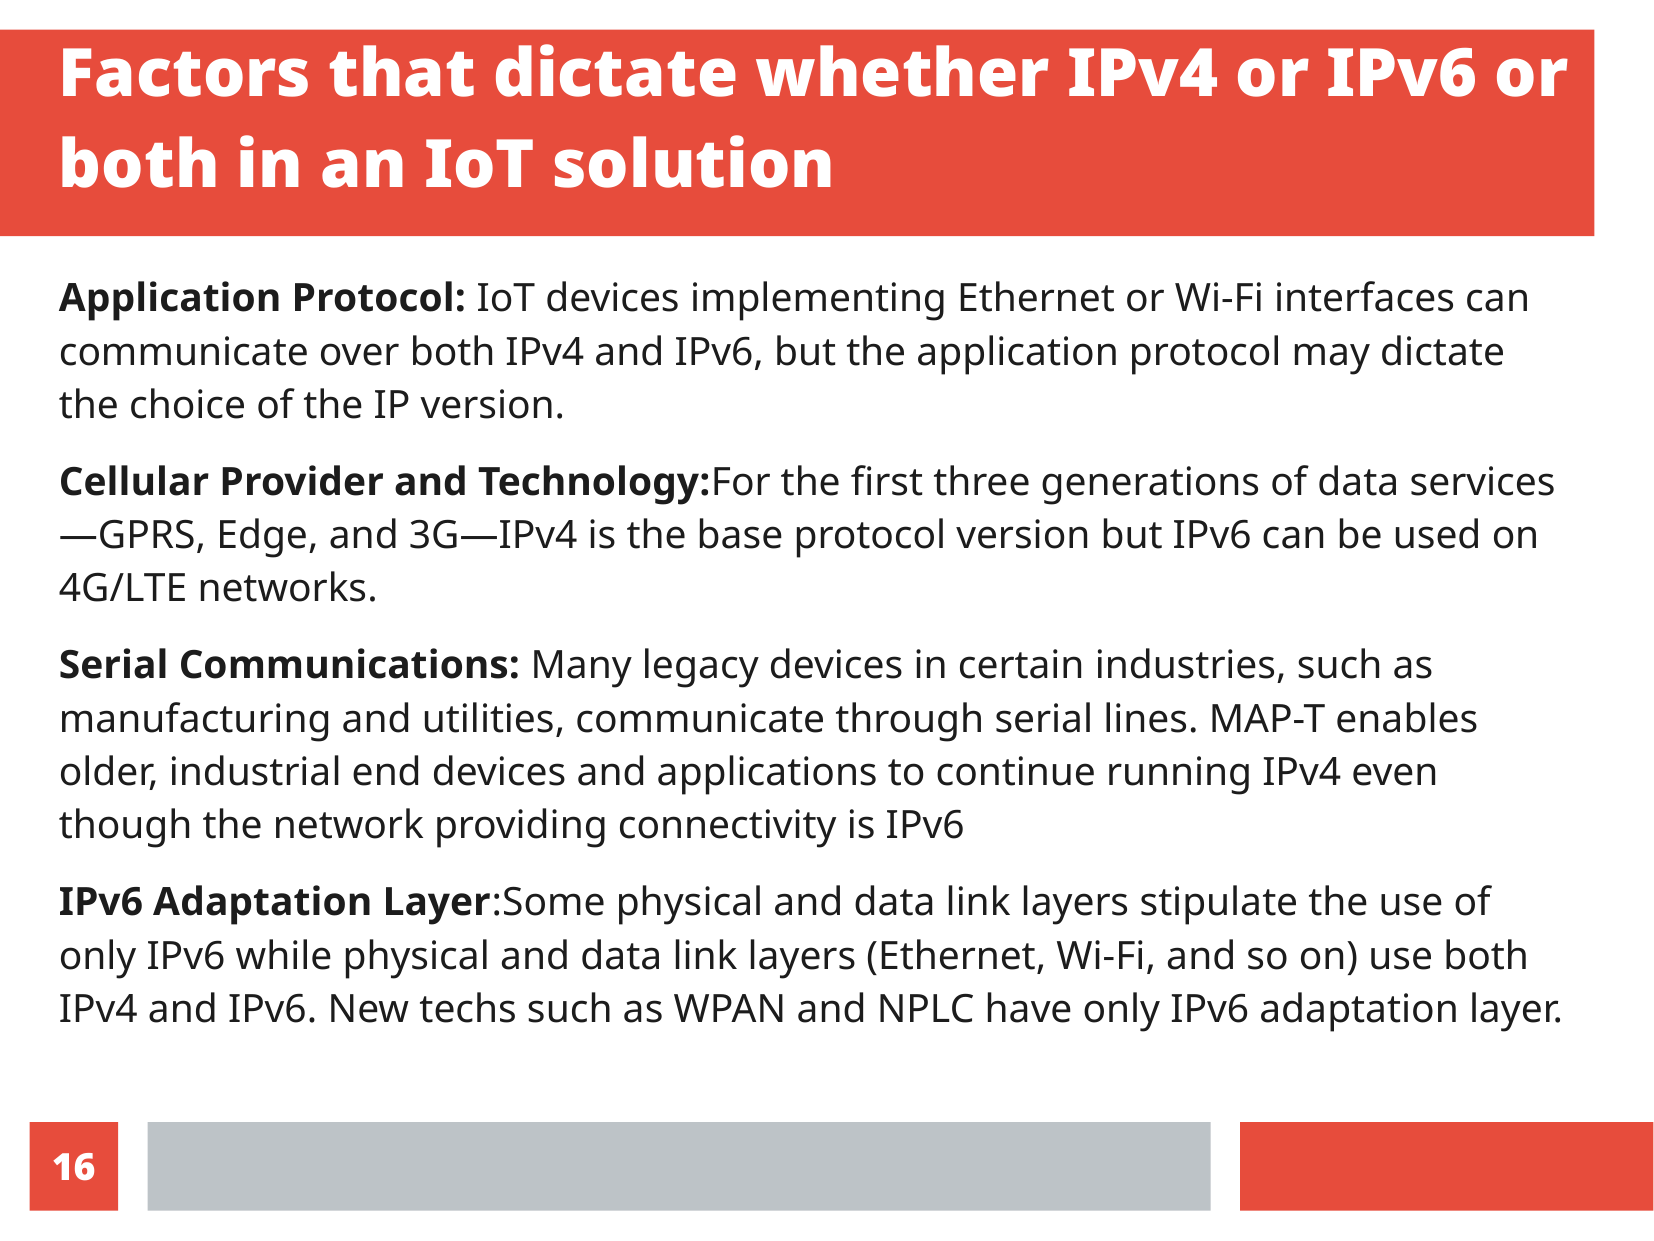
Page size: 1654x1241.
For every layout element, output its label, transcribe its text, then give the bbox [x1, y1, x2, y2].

title Factors that dictate whether IPv4 or IPv6 or both in an IoT solution [59, 59, 1595, 207]
list Application Protocol: IoT devices implementing Ethernet or Wi-Fi interfaces can communicate over both IPv4 and IPv6, but the application protocol may dictate the choice of the IP version. Cellular Provider and Technology:For the first three generations of data services—GPRS, Edge, and 3G—IPv4 is the base protocol version but IPv6 can be used on 4G/LTE networks. Serial Communications: Many legacy devices in certain industries, such as manufacturing and utilities, communicate through serial lines. MAP-T enables older, industrial end devices and applications to continue running IPv4 even though the network providing connectivity is IPv6 IPv6 Adaptation Layer:Some physical and data link layers stipulate the use of only IPv6 while physical and data link layers (Ethernet, Wi-Fi, and so on) use both IPv4 and IPv6. New techs such as WPAN and NPLC have only IPv6 adaptation layer. [59, 270, 1565, 1141]
